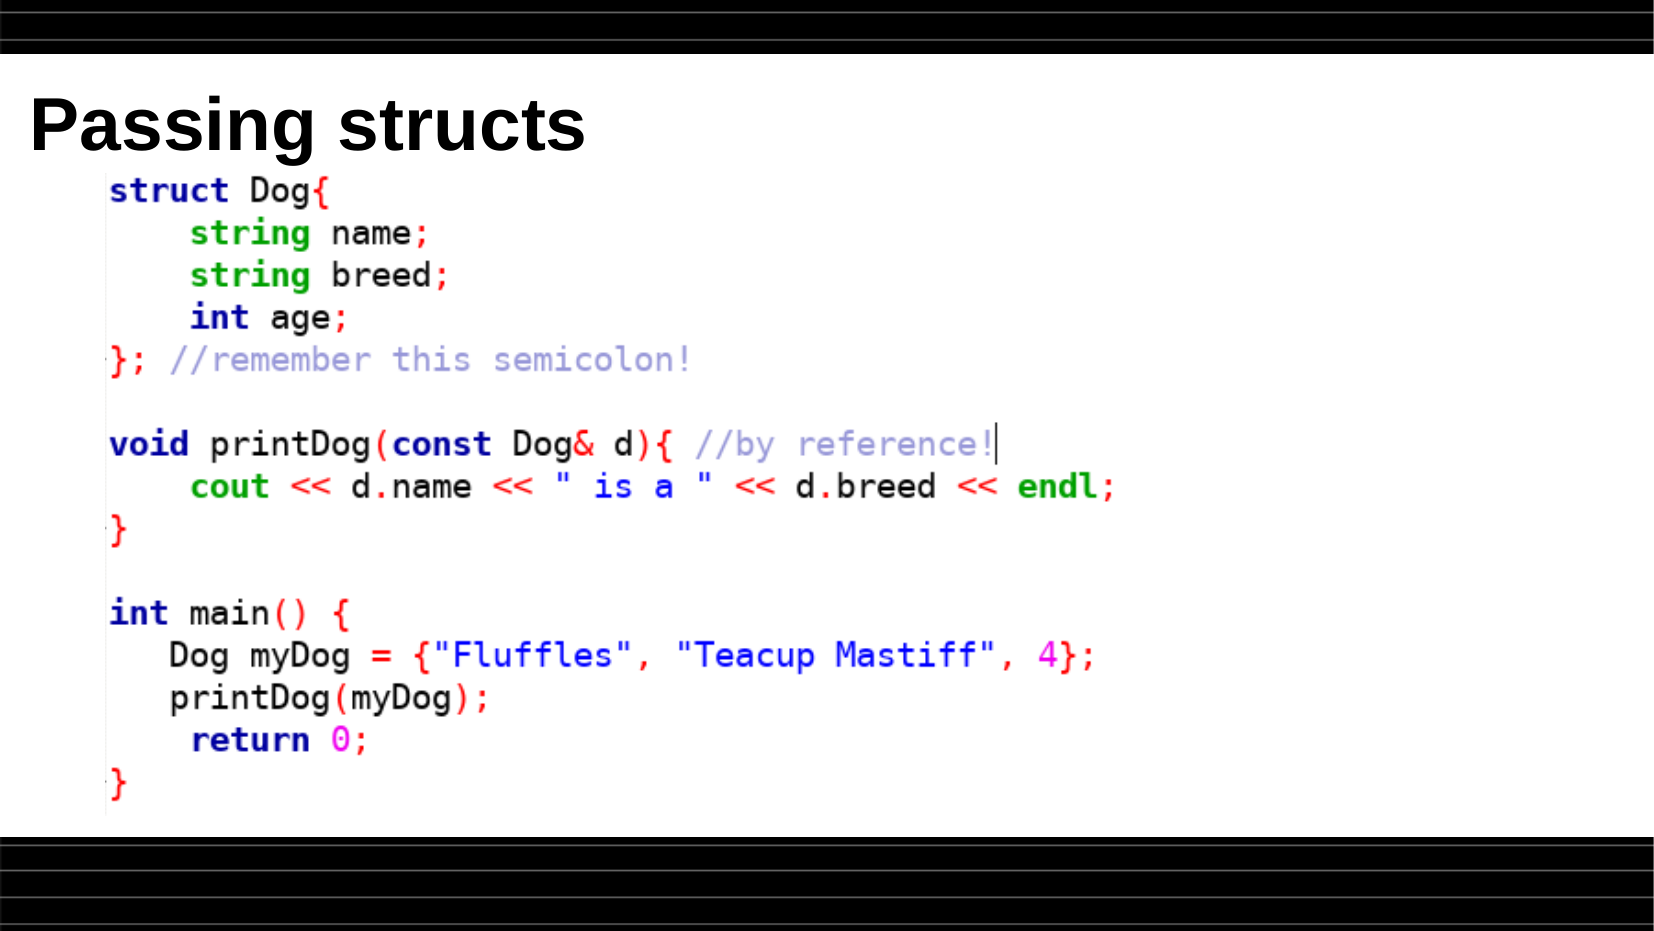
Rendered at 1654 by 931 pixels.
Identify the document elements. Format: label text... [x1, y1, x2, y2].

text_box Passing structs [15, 75, 1546, 174]
picture [105, 173, 1126, 816]
picture [0, 0, 1654, 54]
picture [0, 837, 1654, 931]
